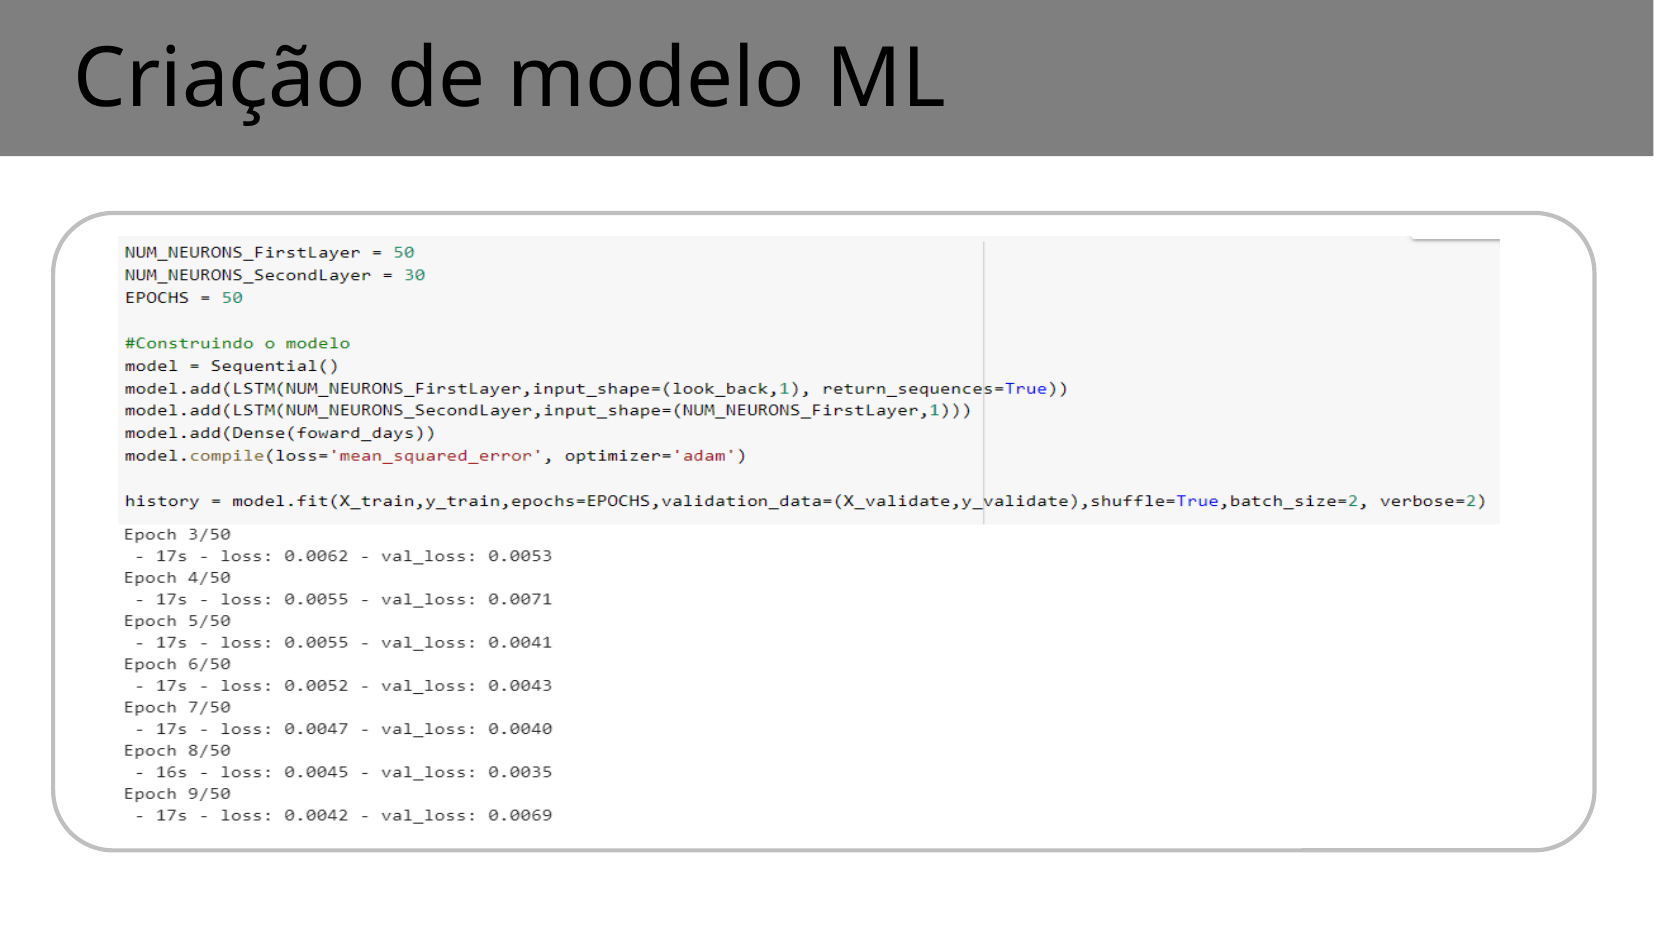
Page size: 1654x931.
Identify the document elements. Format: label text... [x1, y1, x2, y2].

text_box Criação de modelo ML [59, 9, 1011, 127]
picture [118, 236, 1501, 827]
text_box [0, 0, 1654, 157]
